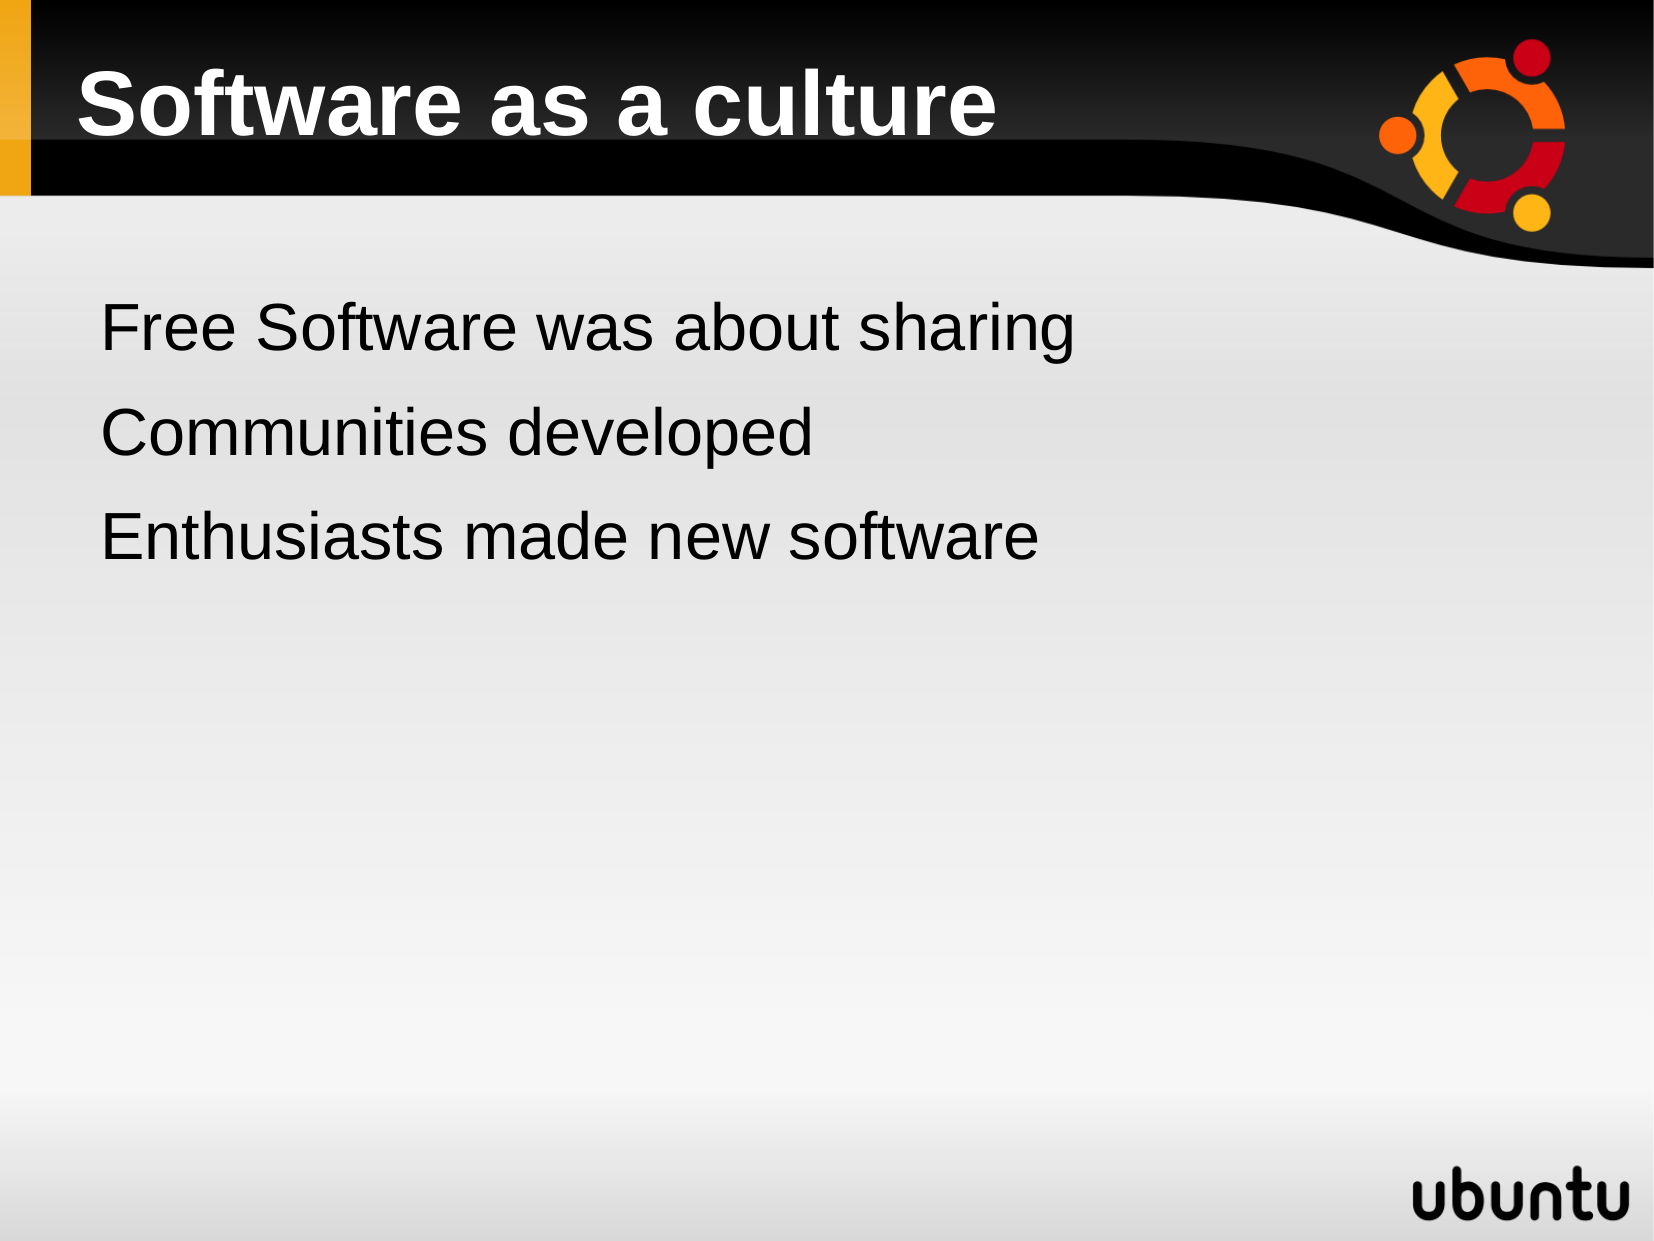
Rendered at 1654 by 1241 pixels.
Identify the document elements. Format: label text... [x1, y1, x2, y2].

picture [0, 0, 1654, 1241]
title Software as a culture [76, 0, 1565, 208]
list Free Software was about sharing Communities developed Enthusiasts made new software [82, 290, 1571, 1109]
